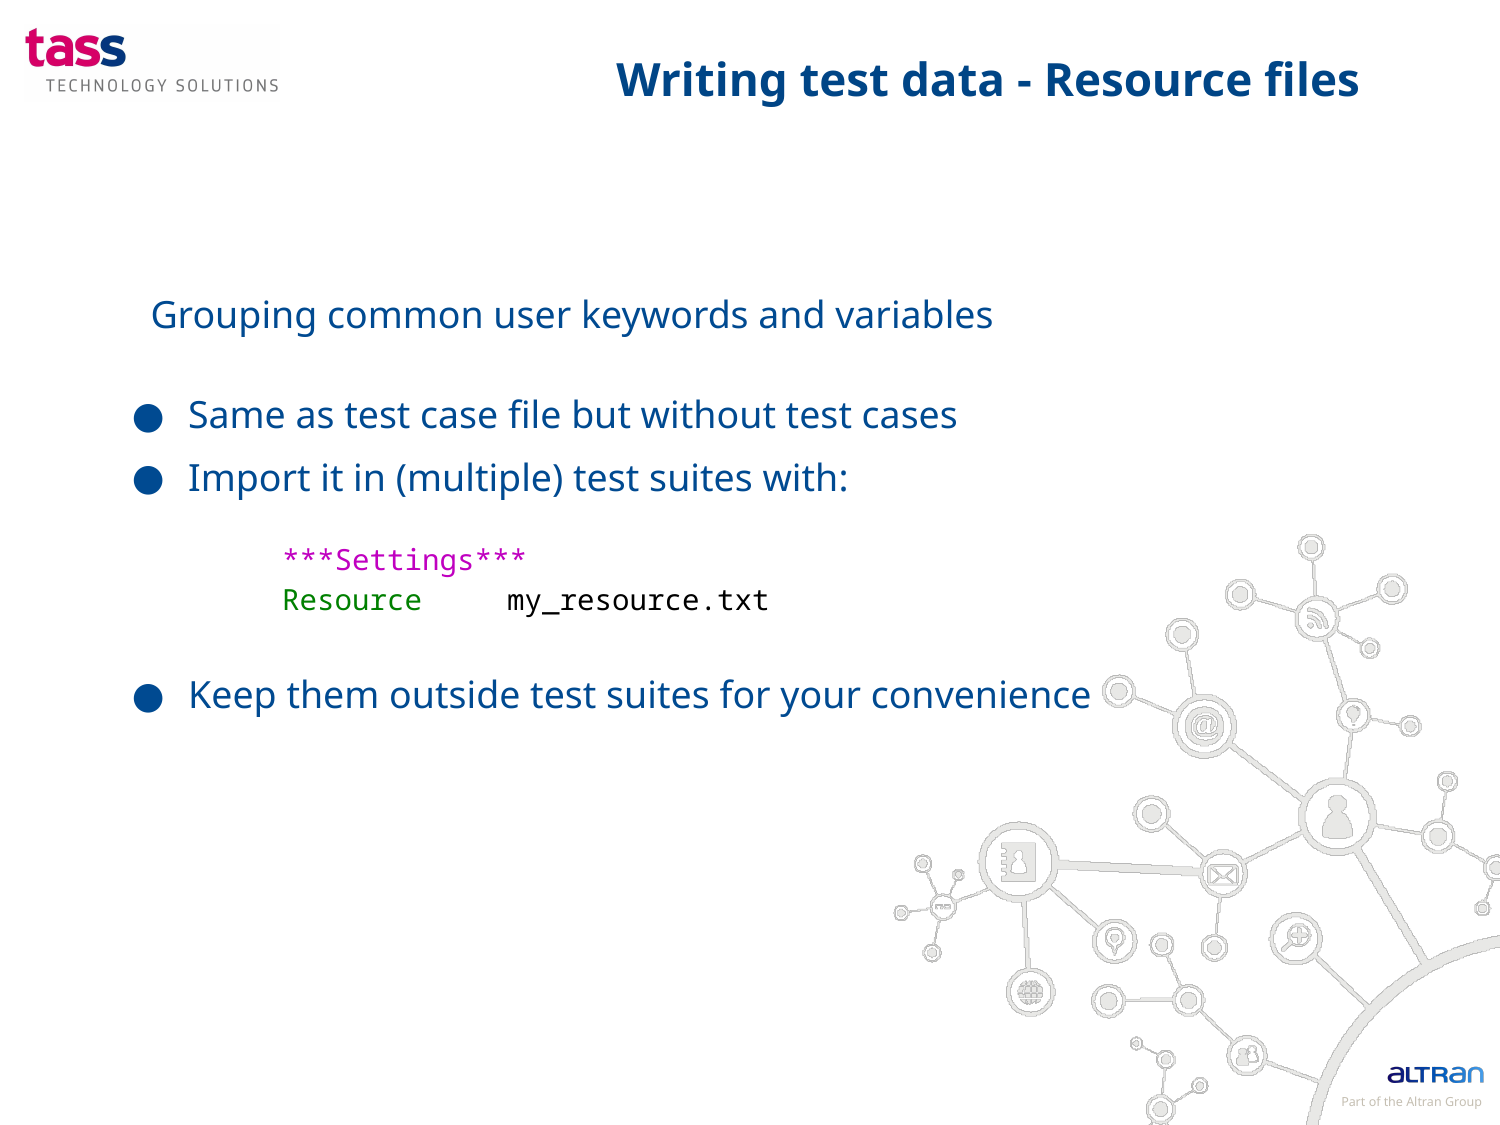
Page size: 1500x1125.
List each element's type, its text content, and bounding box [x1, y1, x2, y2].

title Writing test data - Resource files [336, 30, 1375, 126]
list Grouping common user keywords and variables Same as test case file but without test cases Import it in (multiple) test suites with: Keep them outside test suites for your convenience [98, 177, 1376, 1028]
picture [1385, 1064, 1485, 1087]
text_box ***Settings*** Resource my_resource.txt [267, 532, 917, 616]
picture [24, 24, 280, 102]
